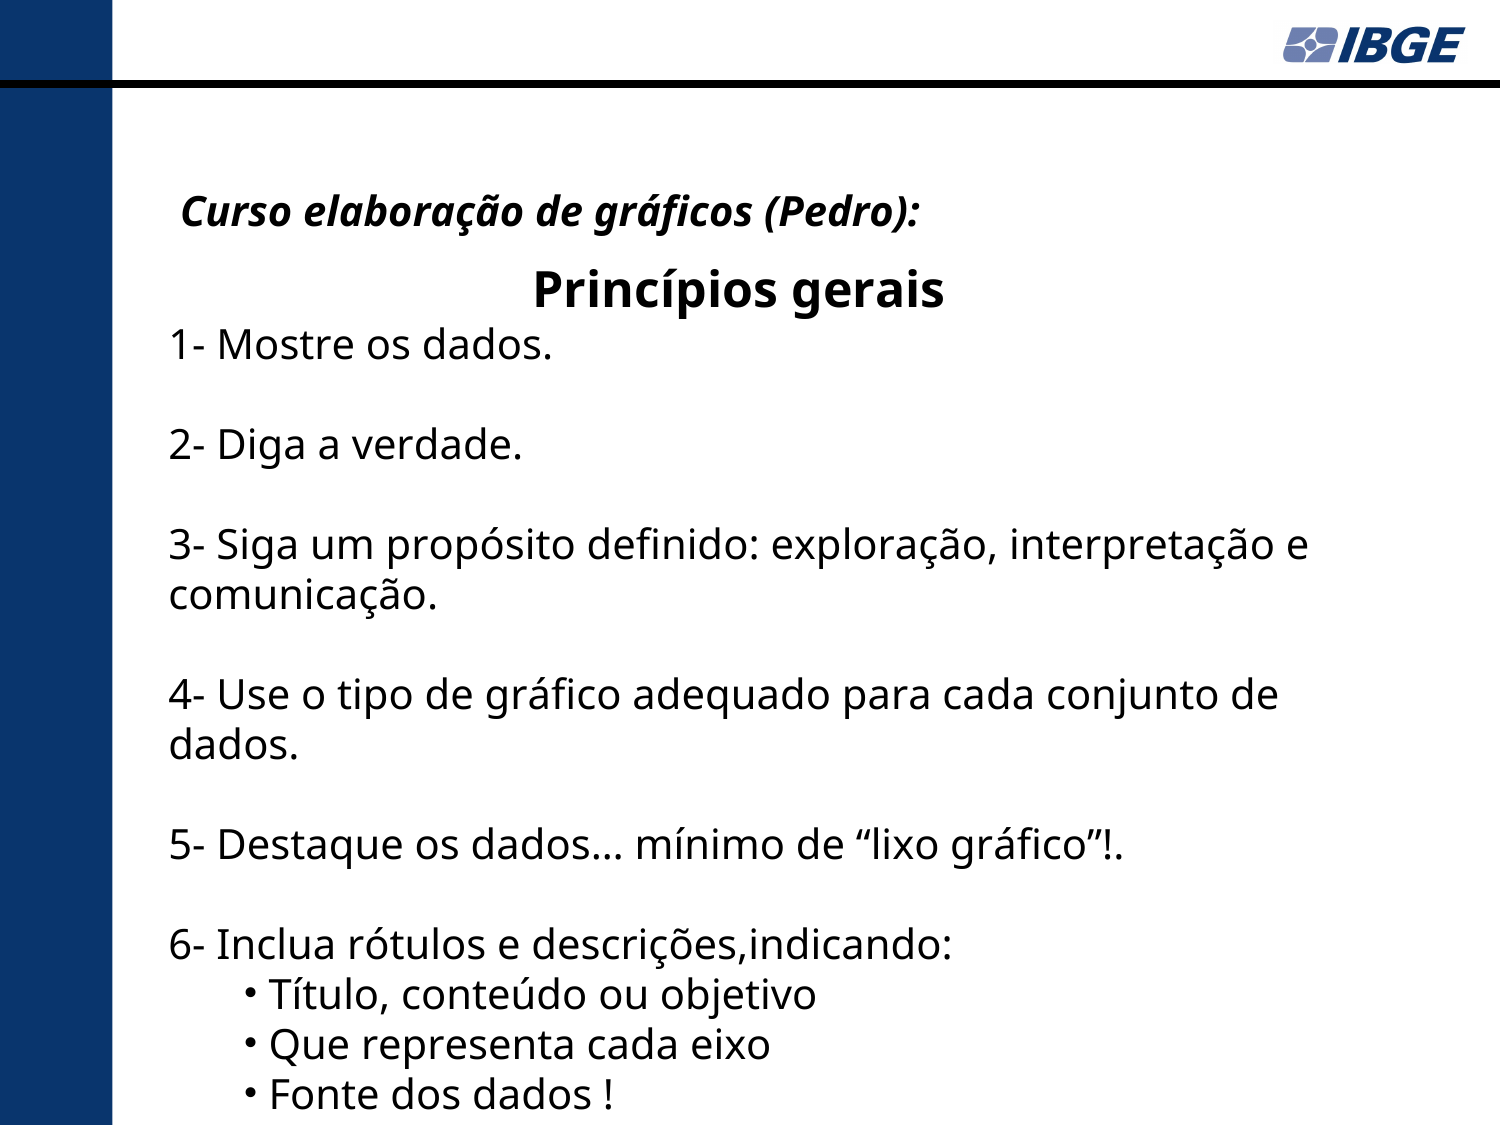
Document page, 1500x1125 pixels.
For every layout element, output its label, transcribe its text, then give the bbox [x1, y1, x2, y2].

picture [1273, 20, 1468, 64]
text_box Princípios gerais 1- Mostre os dados. 2- Diga a verdade. 3- Siga um propósito definido: exploração, interpretação e comunicação. 4- Use o tipo de gráfico adequado para cada conjunto de dados. 5- Destaque os dados… mínimo de “lixo gráfico”!. 6- Inclua rótulos e descrições,indicando: Título, conteúdo ou objetivo Que representa cada eixo Fonte dos dados ! [153, 249, 1430, 1125]
text_box Curso elaboração de gráficos (Pedro): [165, 177, 1416, 243]
